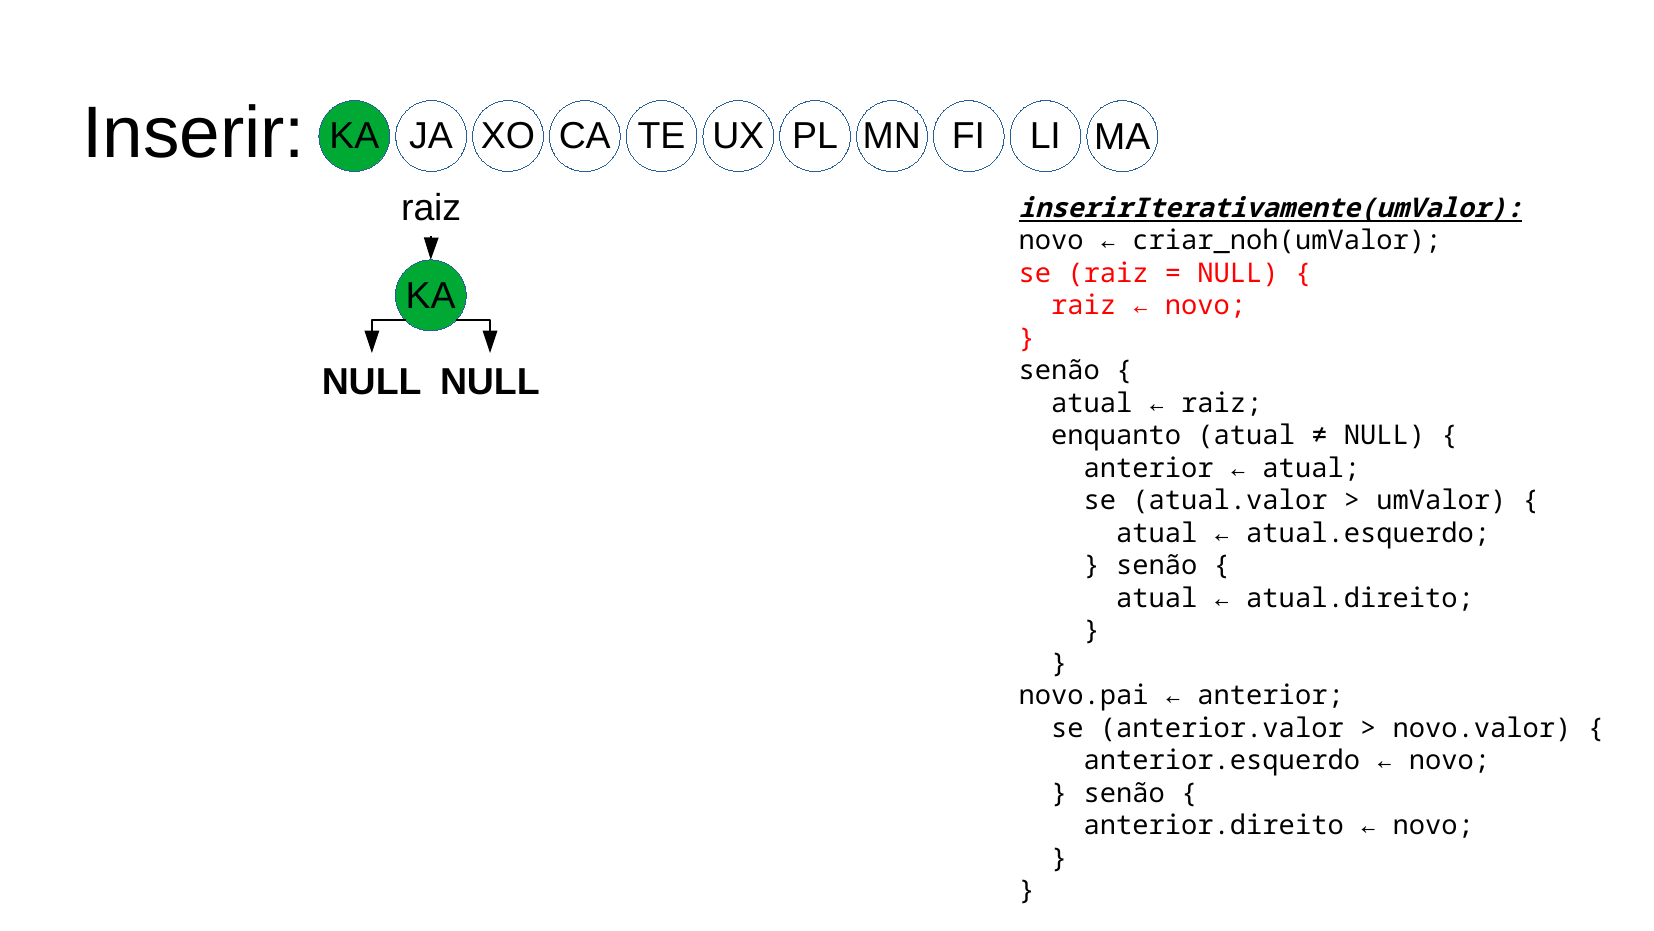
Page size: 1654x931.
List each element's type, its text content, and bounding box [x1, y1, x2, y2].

text_box [744, 118, 786, 212]
text_box inserirIterativamente(umValor): novo ← criar_noh(umValor); se (raiz = NULL) { raiz ← novo; } senão { atual ← raiz; enquanto (atual ≠ NULL) { anterior ← atual; se (atual.valor > umValor) { atual ← atual.esquerdo; } senão { atual ← atual.direito; } } novo.pai ← anterior; se (anterior.valor > novo.valor) { anterior.esquerdo ← novo; } senão { anterior.direito ← novo; } } [1003, 182, 1654, 931]
title Inserir: [82, 54, 1571, 211]
text_box JA [395, 100, 467, 172]
text_box PL [784, 100, 851, 172]
text_box TE [626, 100, 697, 172]
text_box MN [856, 100, 928, 172]
text_box FI [933, 100, 1005, 172]
text_box XO [472, 100, 544, 172]
text_box raiz [386, 179, 477, 237]
text_box MA [1086, 100, 1158, 172]
text_box CA [549, 100, 621, 172]
text_box NULL [307, 352, 425, 410]
text_box UX [702, 100, 769, 172]
text_box KA [395, 259, 467, 331]
text_box KA [318, 100, 390, 172]
text_box LI [1010, 100, 1081, 172]
text_box NULL [425, 352, 555, 410]
